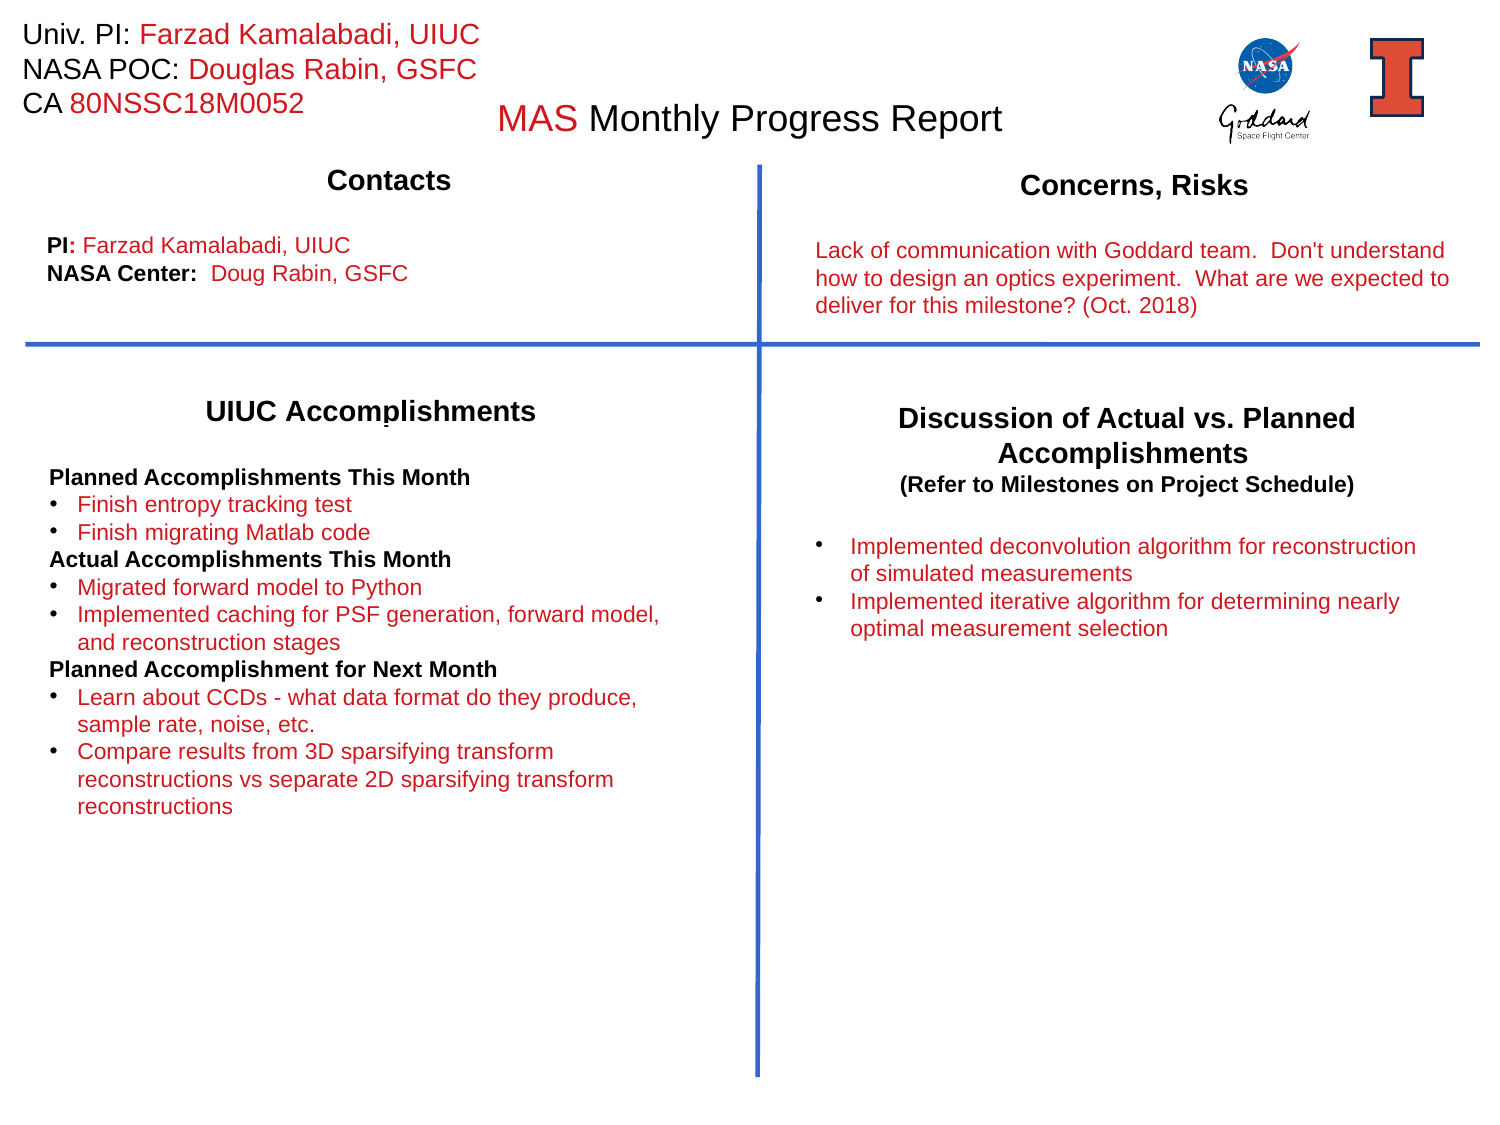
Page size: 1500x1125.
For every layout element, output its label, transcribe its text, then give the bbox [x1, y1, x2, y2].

text_box Contacts PI: Farzad Kamalabadi, UIUC NASA Center: Doug Rabin, GSFC [31, 153, 747, 507]
text_box Discussion of Actual vs. Planned Accomplishments (Refer to Milestones on Project Schedule) Implemented deconvolution algorithm for reconstruction of simulated measurements Implemented iterative algorithm for determining nearly optimal measurement selection [799, 391, 1455, 744]
picture [1219, 38, 1310, 90]
text_box Concerns, Risks Lack of communication with Goddard team. Don't understand how to design an optics experiment. What are we expected to deliver for this milestone? (Oct. 2018) [800, 158, 1469, 344]
text_box MAS Monthly Progress Report [45, 90, 1456, 147]
text_box Univ. PI: Farzad Kamalabadi, UIUC NASA POC: Douglas Rabin, GSFC CA 80NSSC18M0052 [7, 7, 612, 135]
picture [1370, 38, 1424, 90]
text_box UIUC Accomplishments Planned Accomplishments This Month Finish entropy tracking test Finish migrating Matlab code Actual Accomplishments This Month Migrated forward model to Python Implemented caching for PSF generation, forward model, and reconstruction stages Planned Accomplishment for Next Month Learn about CCDs - what data format do they produce, sample rate, noise, etc. Compare results from 3D sparsifying transform reconstructions vs separate 2D sparsifying transform reconstructions [35, 385, 707, 761]
